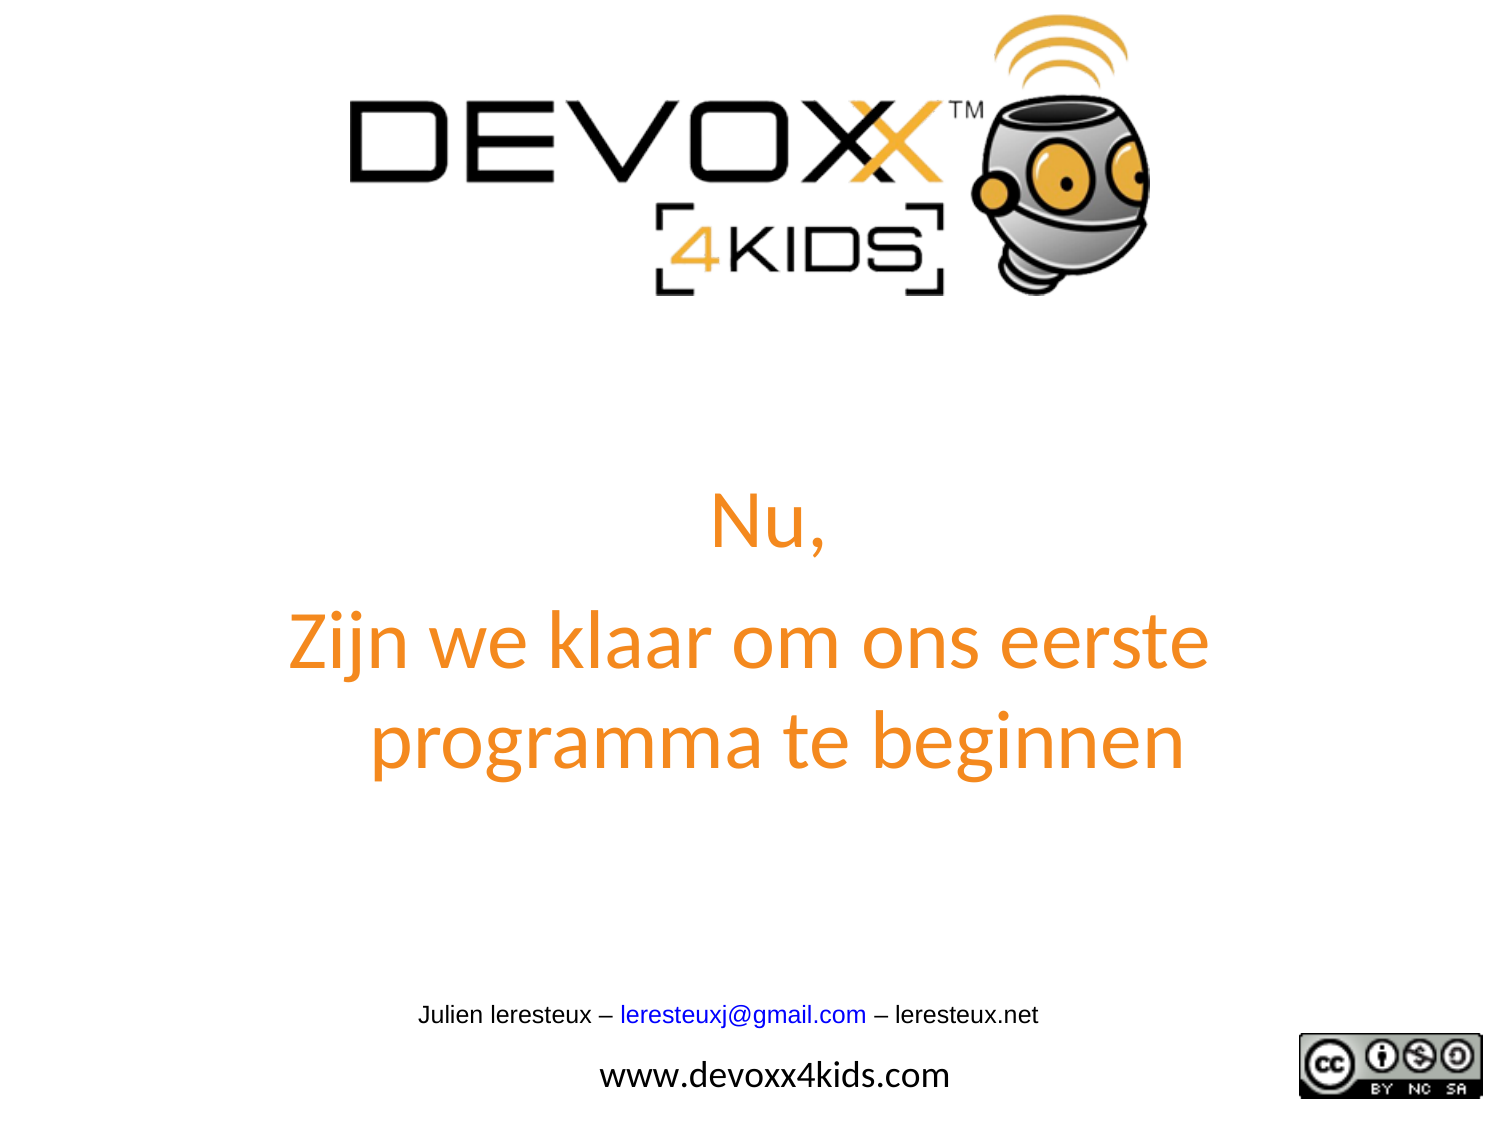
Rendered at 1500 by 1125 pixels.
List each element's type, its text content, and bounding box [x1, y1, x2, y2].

list Nu, Zijn we klaar om ons eerste programma te beginnen [75, 456, 1426, 1035]
picture [1299, 1033, 1483, 1099]
text_box Julien leresteux – leresteuxj@gmail.com – leresteux.net [35, 991, 1054, 1037]
picture [350, 14, 1150, 296]
